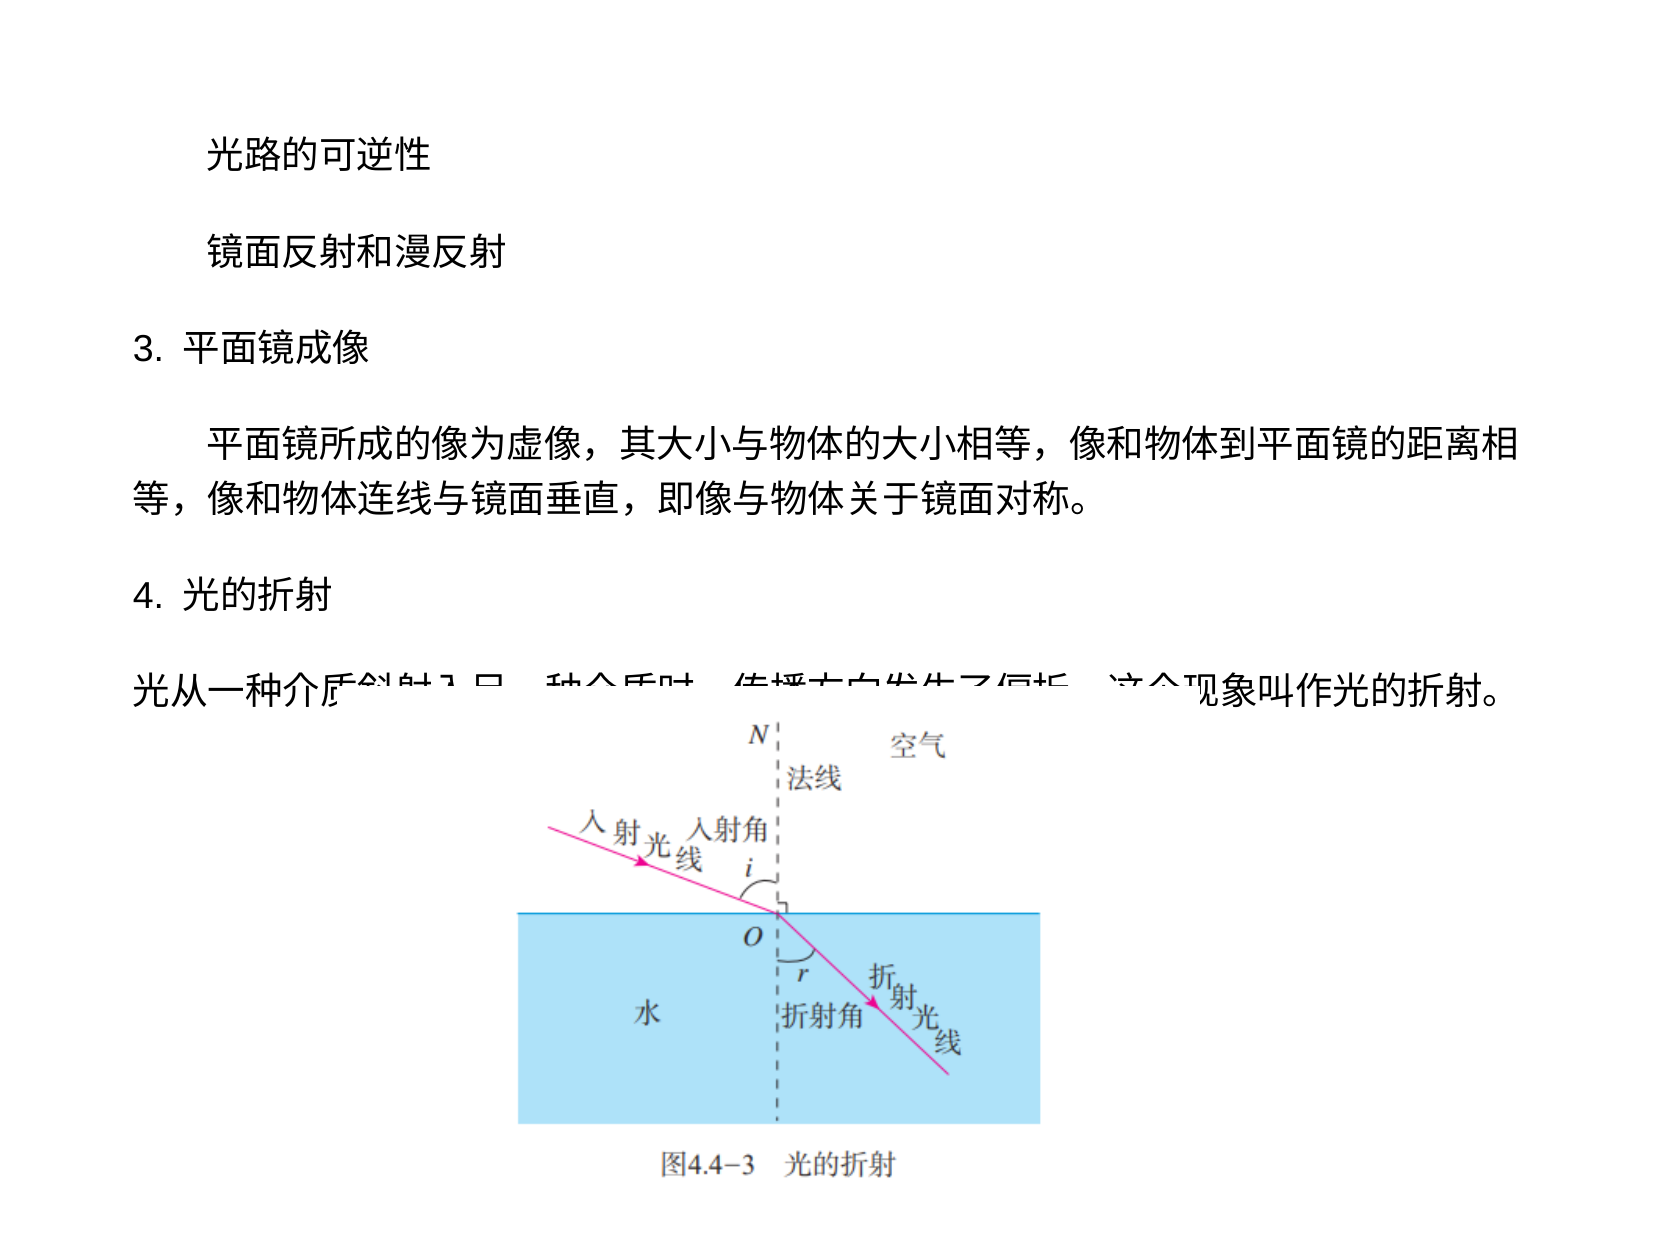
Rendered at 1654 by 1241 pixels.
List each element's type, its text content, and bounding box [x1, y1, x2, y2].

text_box 光路的可逆性 镜面反射和漫反射 3. 平面镜成像 平面镜所成的像为虚像，其大小与物体的大小相等，像和物体到平面镜的距离相等，像和物体连线与镜面垂直，即像与物体关于镜面对称。 4. 光的折射 光从一种介质斜射入另一种介质时，传播方向发生了偏折，这个现象叫作光的折射。 [118, 118, 1536, 650]
picture [337, 686, 1200, 1226]
